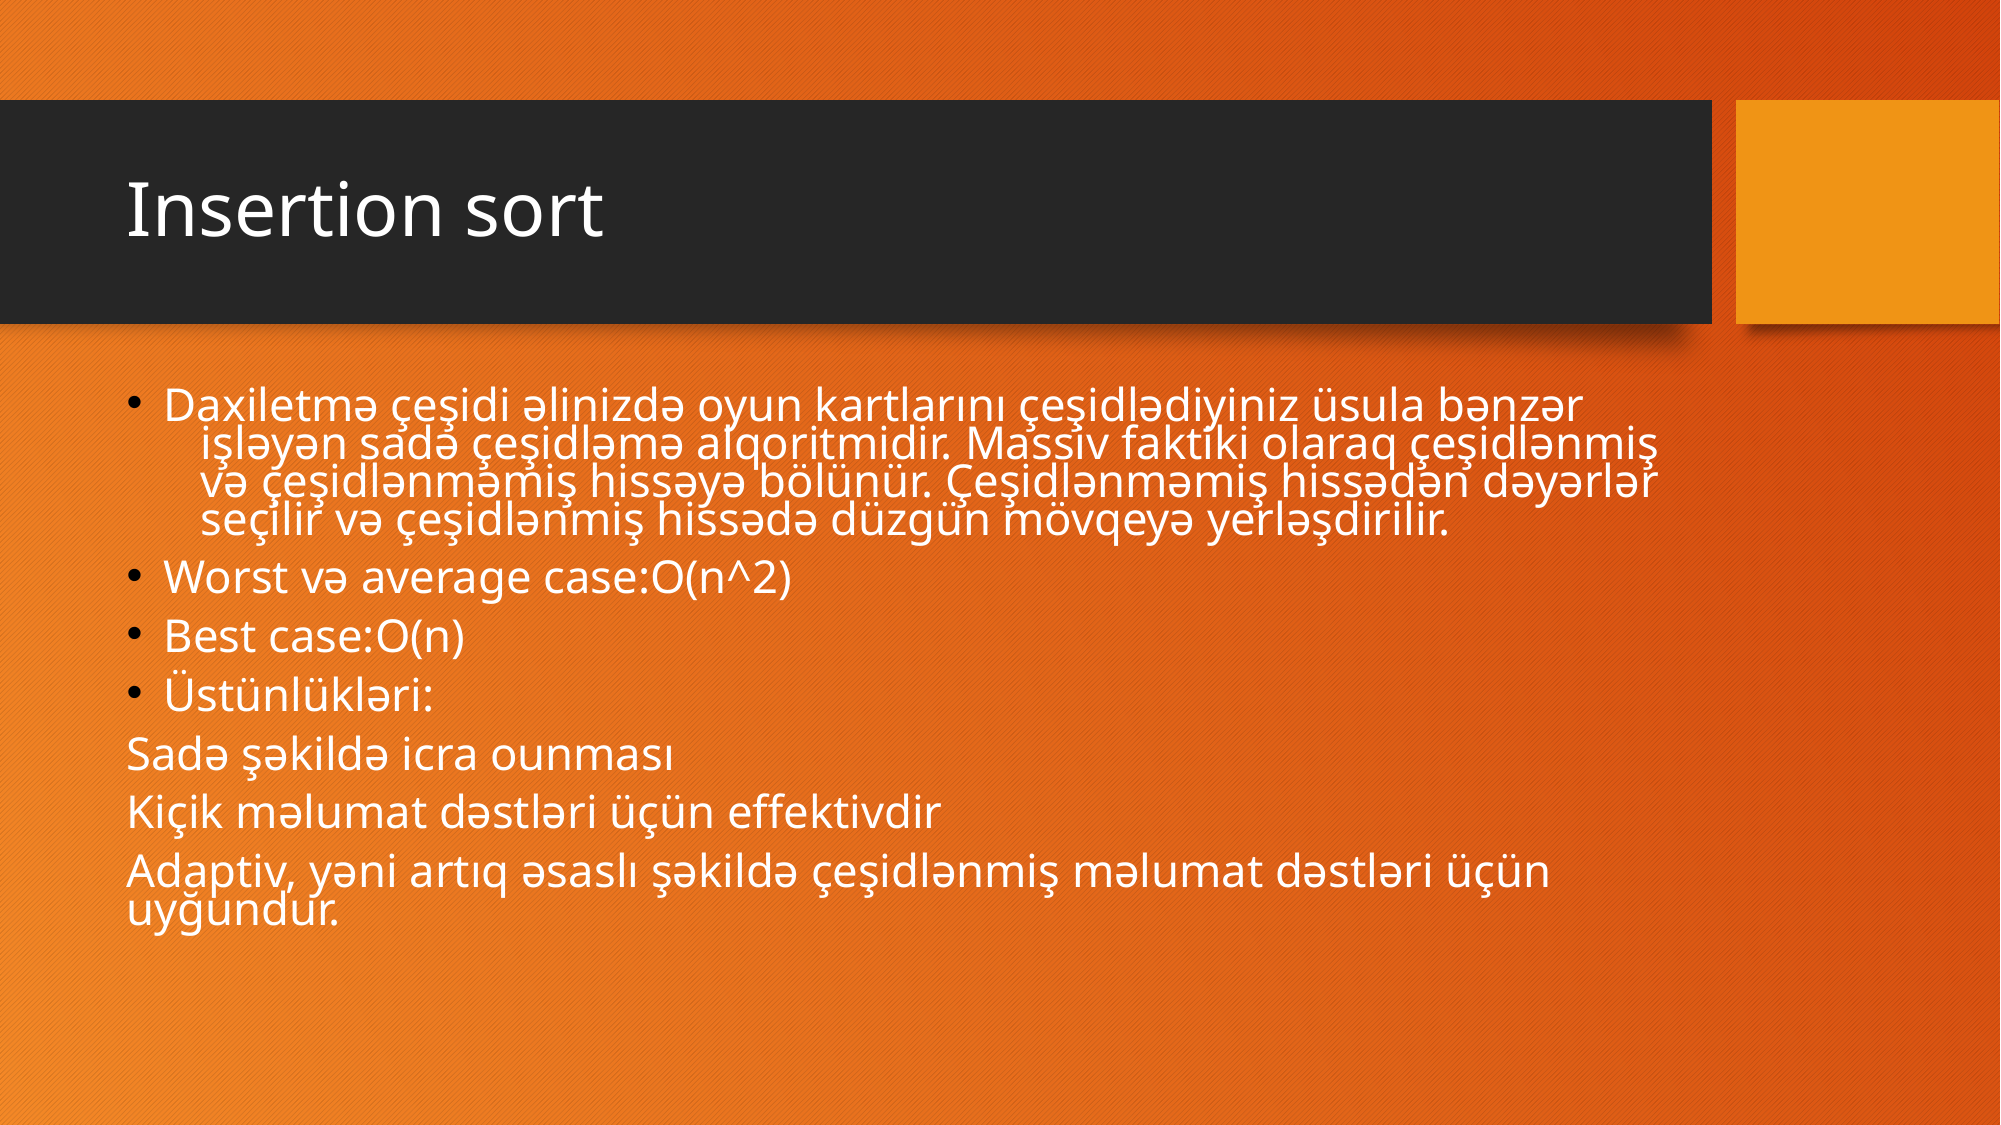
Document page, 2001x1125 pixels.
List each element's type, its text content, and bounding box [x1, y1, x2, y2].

list Daxiletmə çeşidi əlinizdə oyun kartlarını çeşidlədiyiniz üsula bənzər işləyən sadə çeşidləmə alqoritmidir. Massiv faktiki olaraq çeşidlənmiş və çeşidlənməmiş hissəyə bölünür. Çeşidlənməmiş hissədən dəyərlər seçilir və çeşidlənmiş hissədə düzgün mövqeyə yerləşdirilir. Worst və average case:O(n^2) Best case:O(n) Üstünlükləri: Sadə şəkildə icra ounması Kiçik məlumat dəstləri üçün effektivdir Adaptiv, yəni artıq əsaslı şəkildə çeşidlənmiş məlumat dəstləri üçün uyğundur. [111, 383, 1689, 974]
title Insertion sort [111, 123, 1689, 301]
